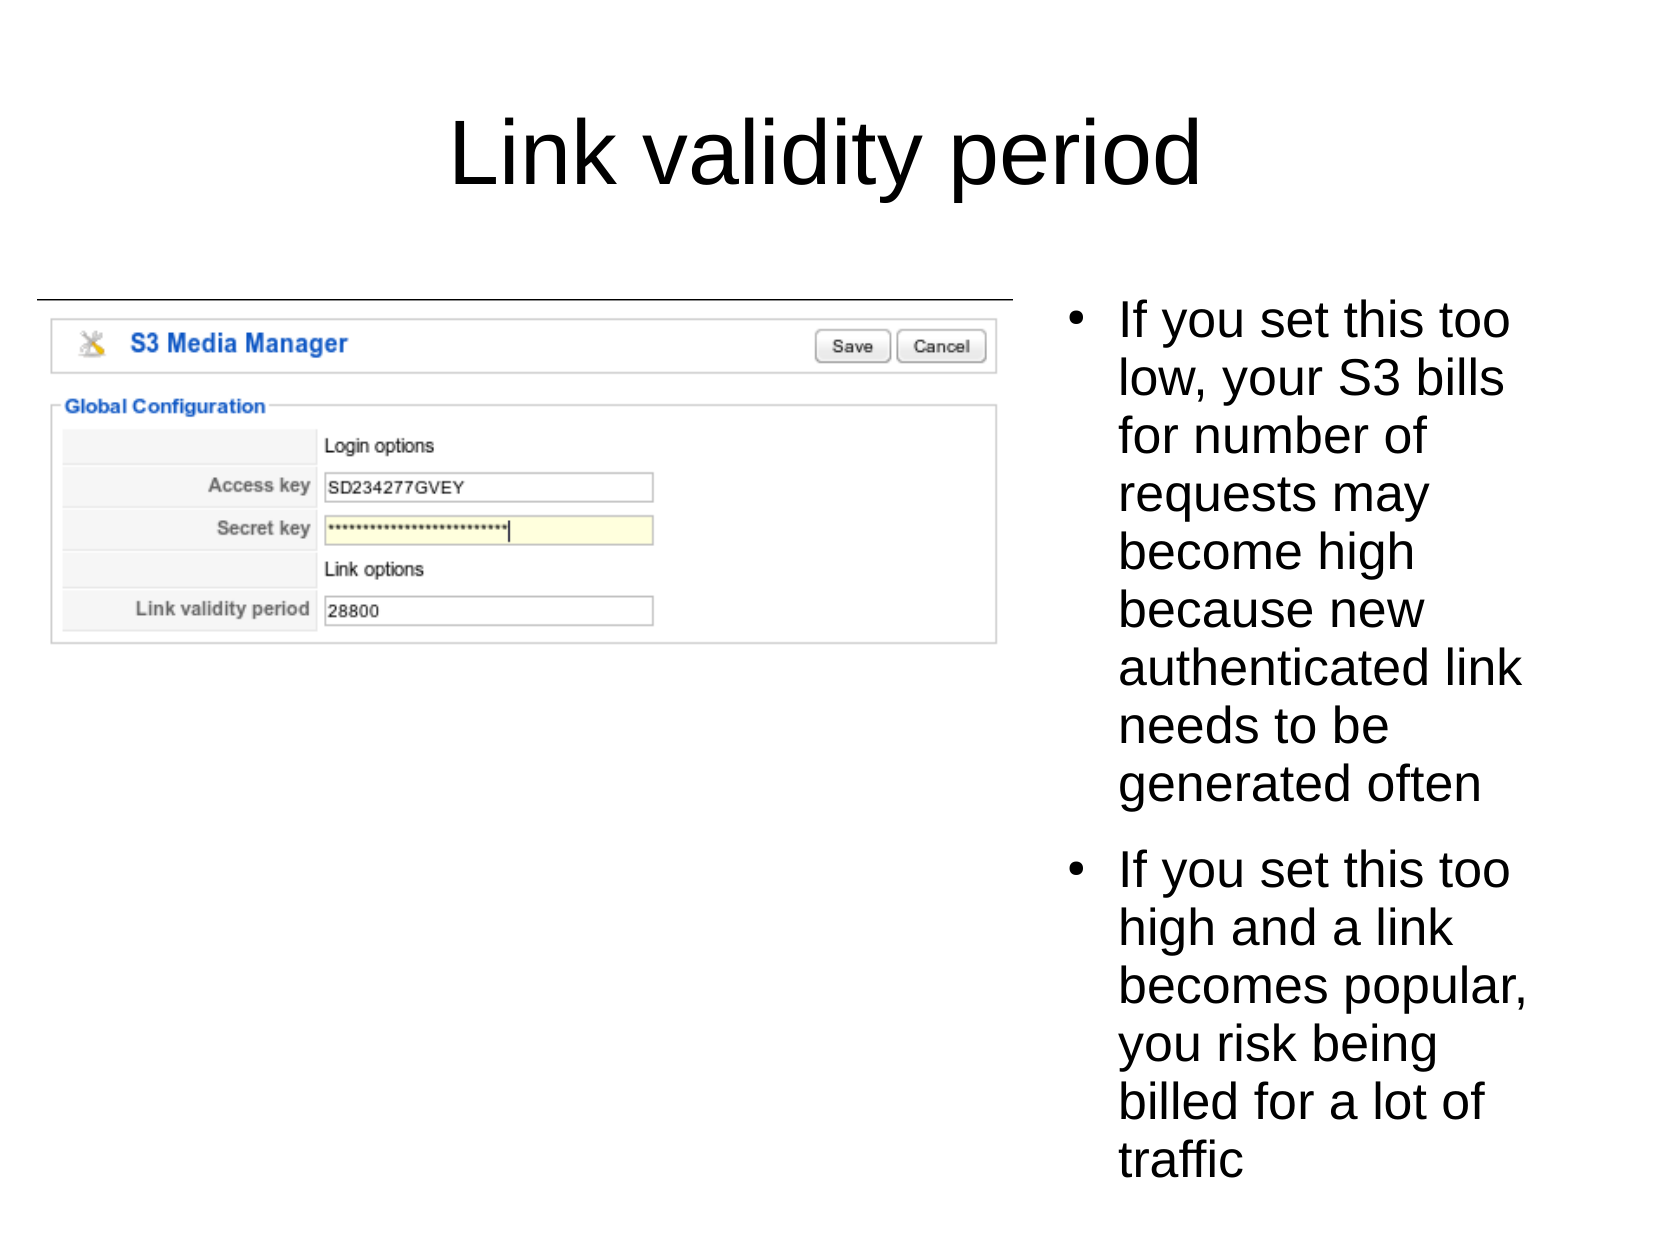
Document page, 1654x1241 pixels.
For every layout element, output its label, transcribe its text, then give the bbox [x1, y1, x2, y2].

title Link validity period [82, 49, 1571, 257]
list If you set this too low, your S3 bills for number of requests may become high because new authenticated link needs to be generated often If you set this too high and a link becomes popular, you risk being billed for a lot of traffic [1050, 290, 1572, 1201]
picture [37, 299, 1013, 1013]
